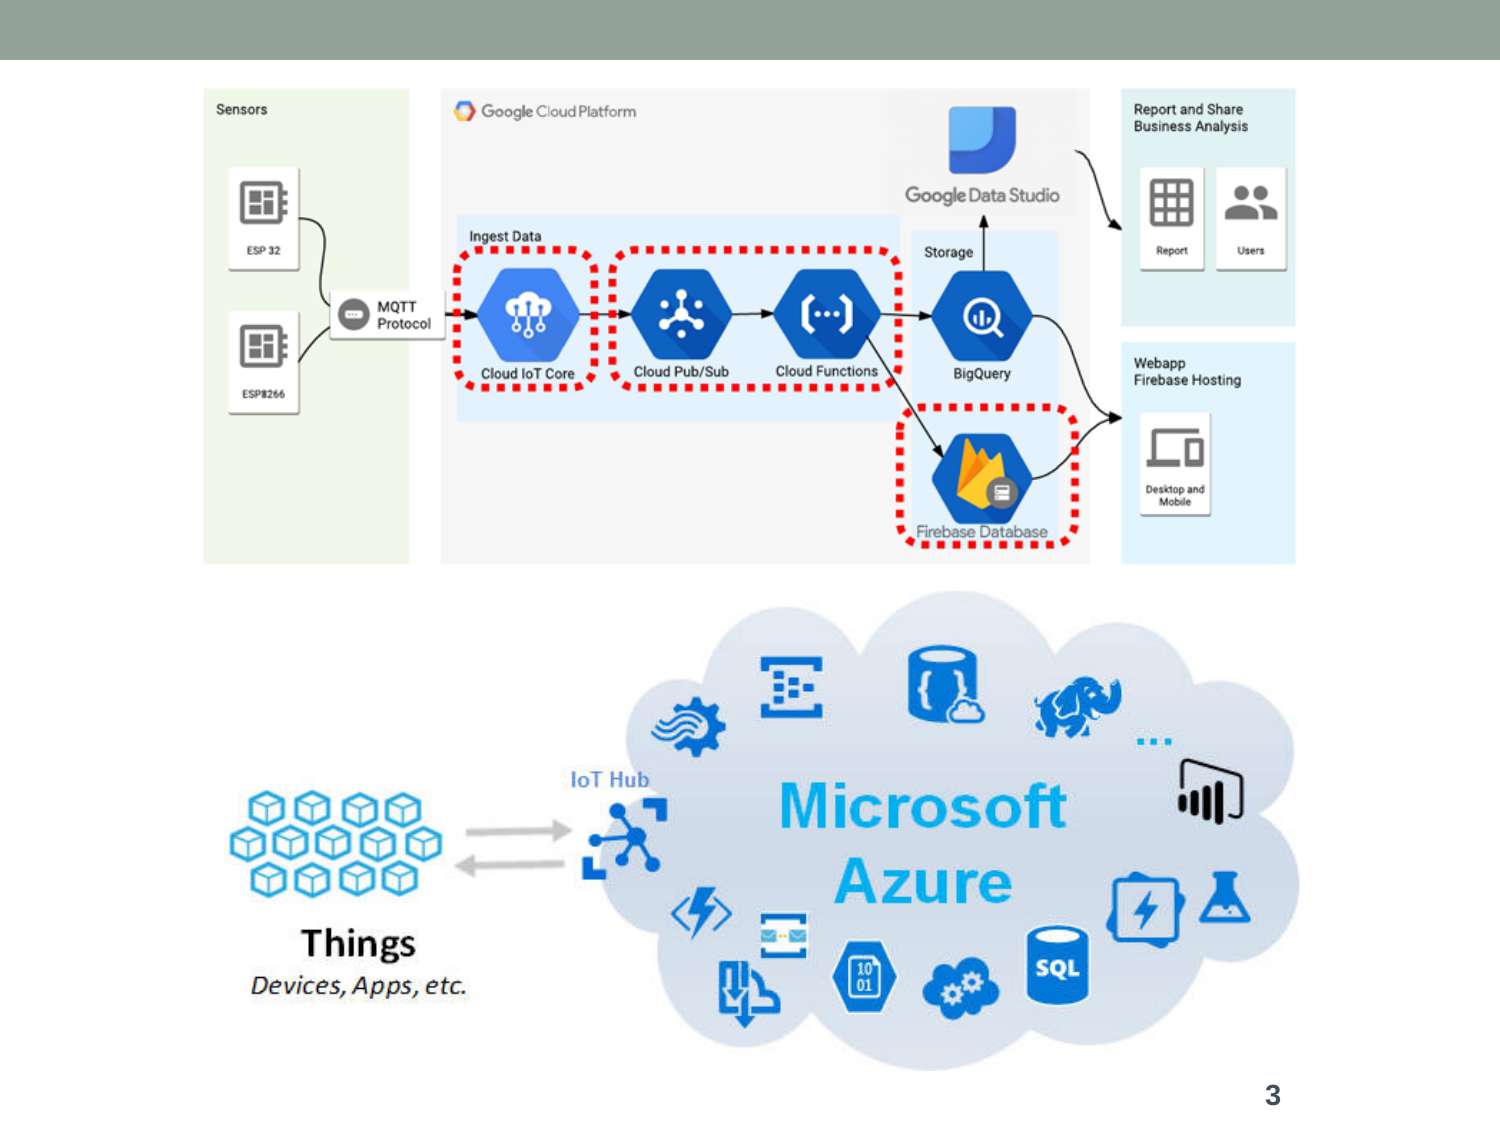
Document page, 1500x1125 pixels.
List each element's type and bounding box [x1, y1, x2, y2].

picture [199, 590, 1301, 1071]
picture [199, 84, 1301, 569]
